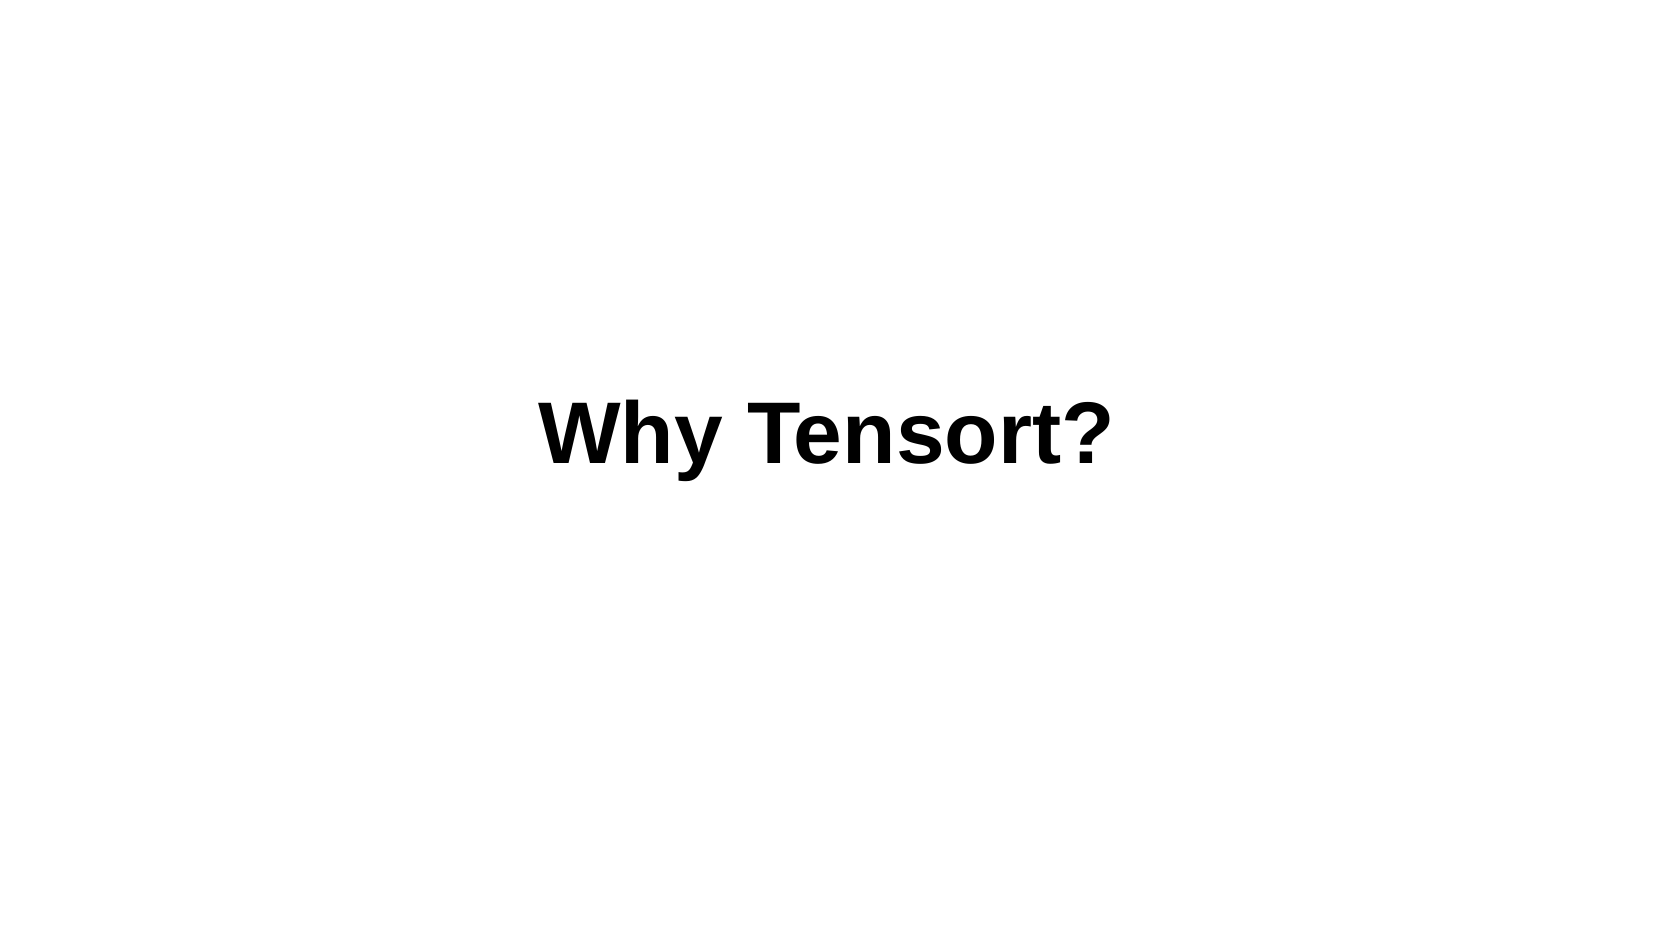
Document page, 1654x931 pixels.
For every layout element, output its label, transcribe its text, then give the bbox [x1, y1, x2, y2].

title Why Tensort? [82, 355, 1571, 512]
